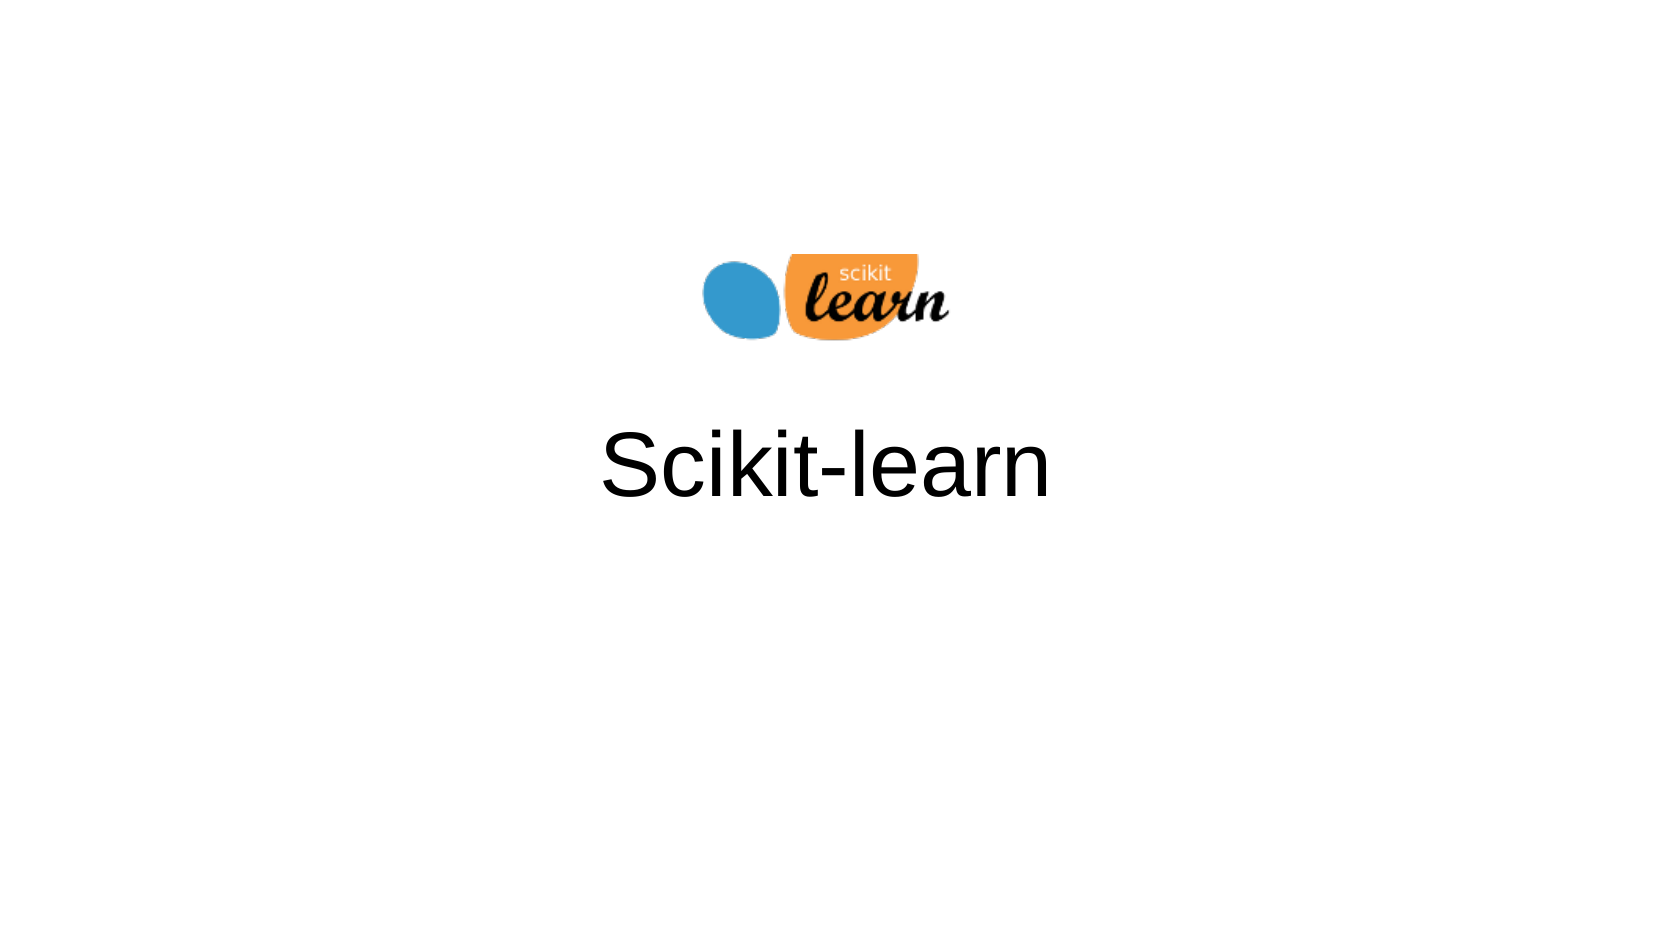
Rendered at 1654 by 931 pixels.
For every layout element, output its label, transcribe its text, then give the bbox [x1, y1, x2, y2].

title Scikit-learn [82, 387, 1571, 543]
picture [701, 254, 952, 346]
